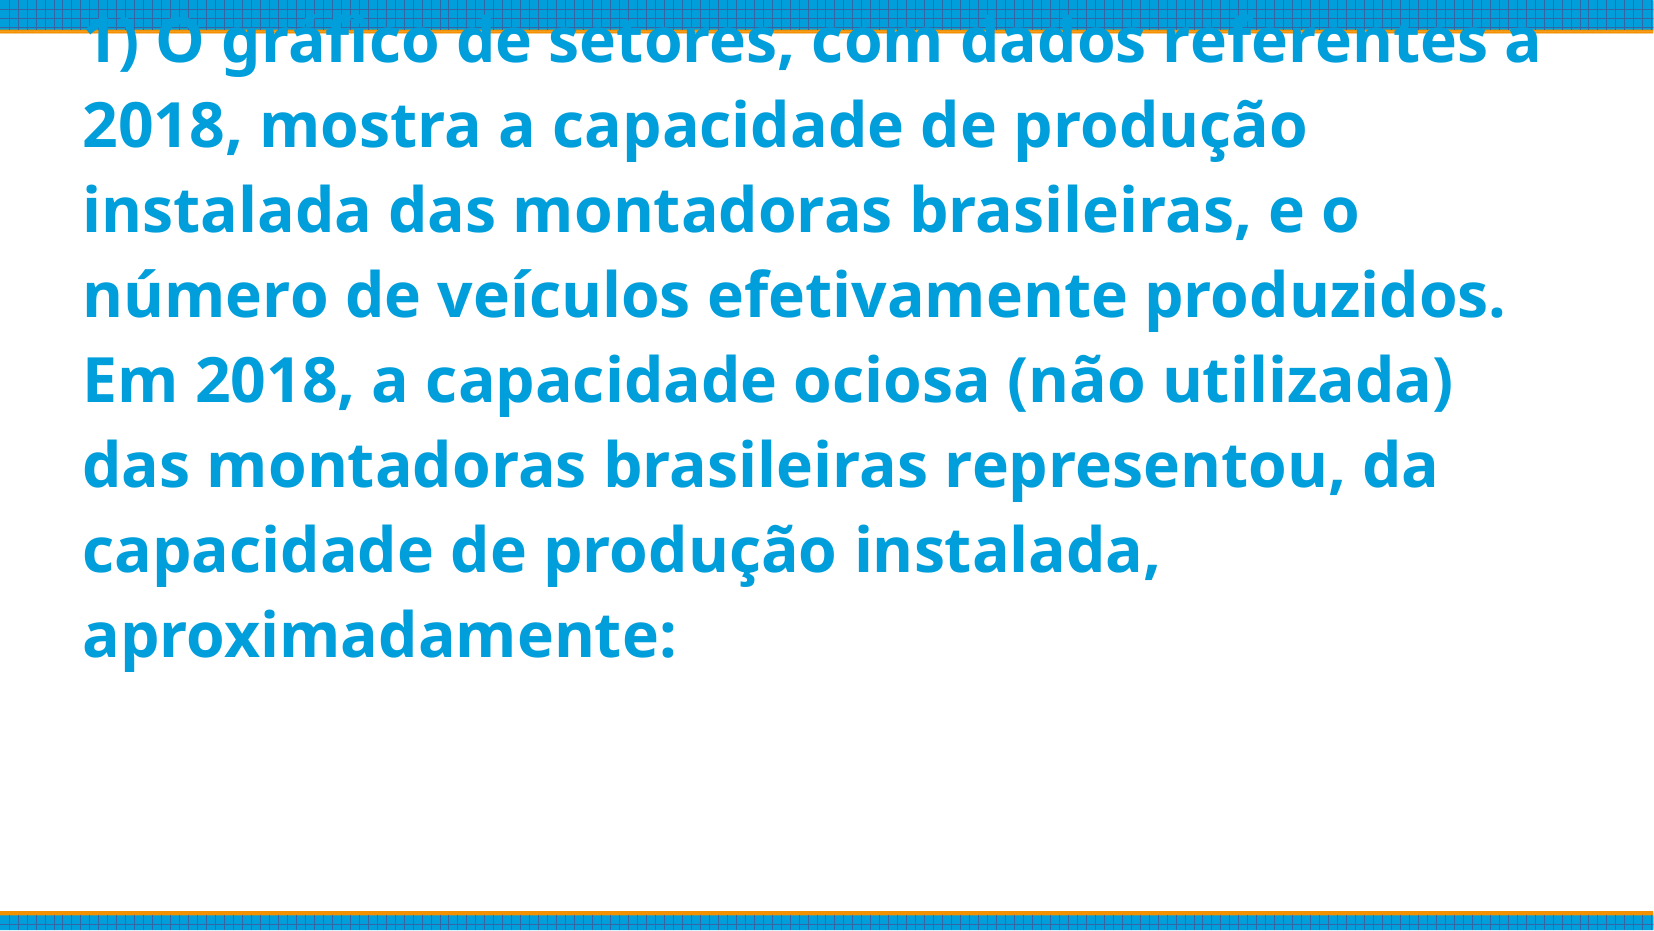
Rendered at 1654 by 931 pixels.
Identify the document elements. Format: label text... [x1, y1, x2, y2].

subtitle 1) O gráfico de setores, com dados referentes a 2018, mostra a capacidade de produção instalada das montadoras brasileiras, e o número de veículos efetivamente produzidos. Em 2018, a capacidade ociosa (não utilizada) das montadoras brasileiras representou, da capacidade de produção instalada, aproximadamente: [82, 26, 1571, 901]
